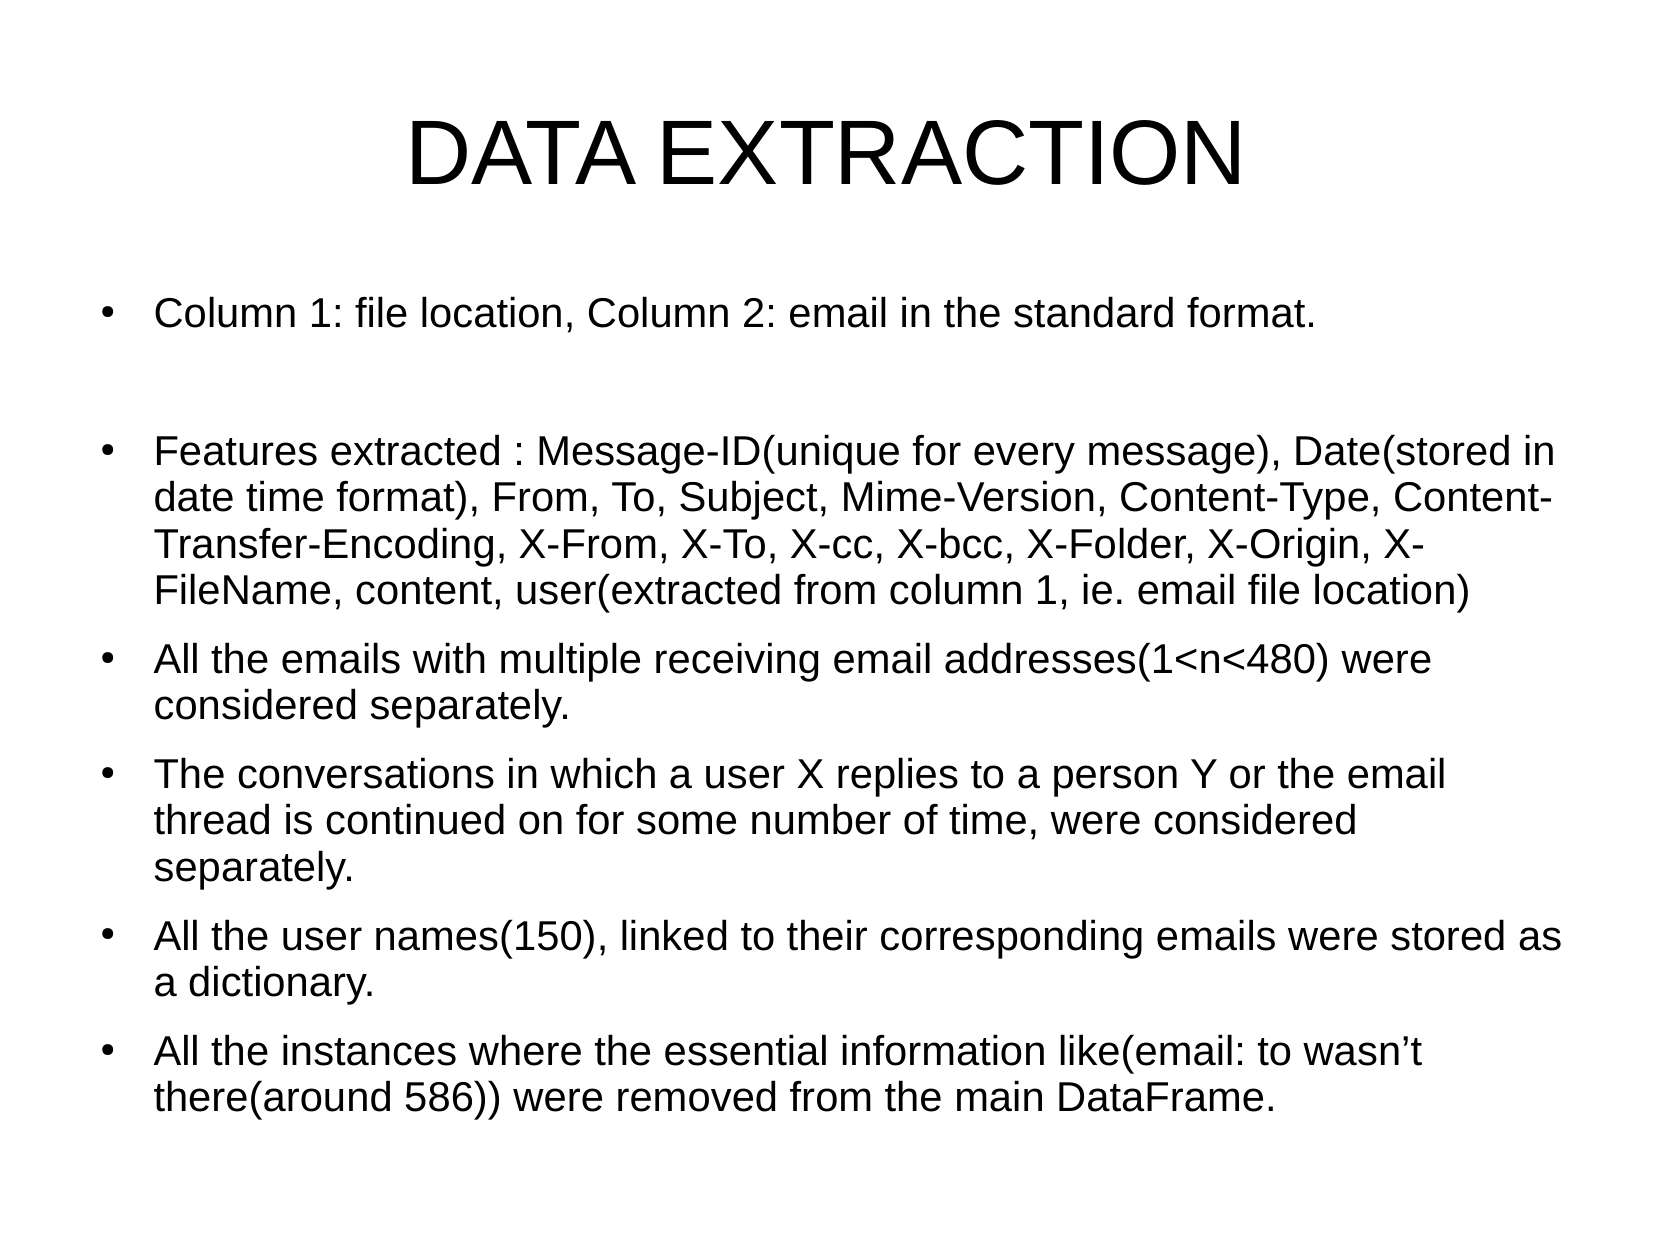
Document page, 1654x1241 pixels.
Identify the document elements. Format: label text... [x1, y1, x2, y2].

list Column 1: file location, Column 2: email in the standard format. Features extracted : Message-ID(unique for every message), Date(stored in date time format), From, To, Subject, Mime-Version, Content-Type, Content-Transfer-Encoding, X-From, X-To, X-cc, X-bcc, X-Folder, X-Origin, X-FileName, content, user(extracted from column 1, ie. email file location) All the emails with multiple receiving email addresses(1<n<480) were considered separately. The conversations in which a user X replies to a person Y or the email thread is continued on for some number of time, were considered separately. All the user names(150), linked to their corresponding emails were stored as a dictionary. All the instances where the essential information like(email: to wasn’t there(around 586)) were removed from the main DataFrame. [82, 290, 1571, 1170]
title DATA EXTRACTION [82, 49, 1571, 257]
